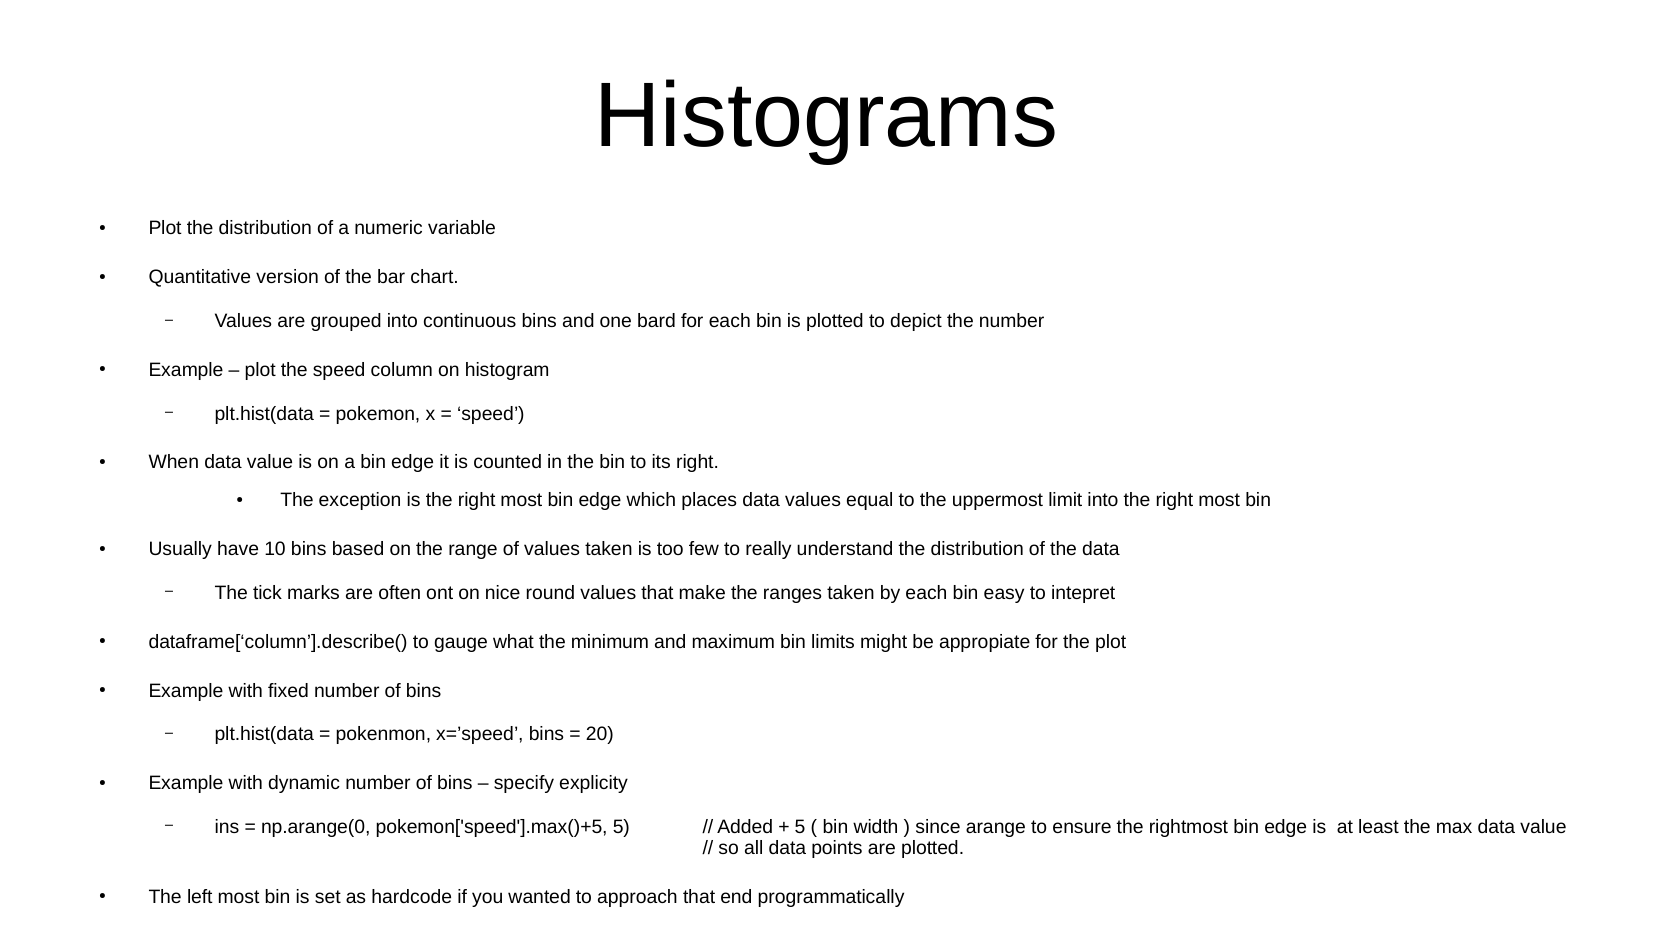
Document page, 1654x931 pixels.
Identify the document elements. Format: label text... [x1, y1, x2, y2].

title Histograms [82, 37, 1571, 193]
list Plot the distribution of a numeric variable Quantitative version of the bar chart. Values are grouped into continuous bins and one bard for each bin is plotted to depict the number Example – plot the speed column on histogram plt.hist(data = pokemon, x = ‘speed’) When data value is on a bin edge it is counted in the bin to its right. The exception is the right most bin edge which places data values equal to the uppermost limit into the right most bin Usually have 10 bins based on the range of values taken is too few to really understand the distribution of the data The tick marks are often ont on nice round values that make the ranges taken by each bin easy to intepret dataframe[‘column’].describe() to gauge what the minimum and maximum bin limits might be appropiate for the plot Example with fixed number of bins plt.hist(data = pokenmon, x=’speed’, bins = 20) Example with dynamic number of bins – specify explicity ins = np.arange(0, pokemon['speed'].max()+5, 5) // Added + 5 ( bin width ) since arange to ensure the rightmost bin edge is at least the max data value // so all data points are plotted. The left most bin is set as hardcode if you wanted to approach that end programmatically [82, 217, 1591, 916]
